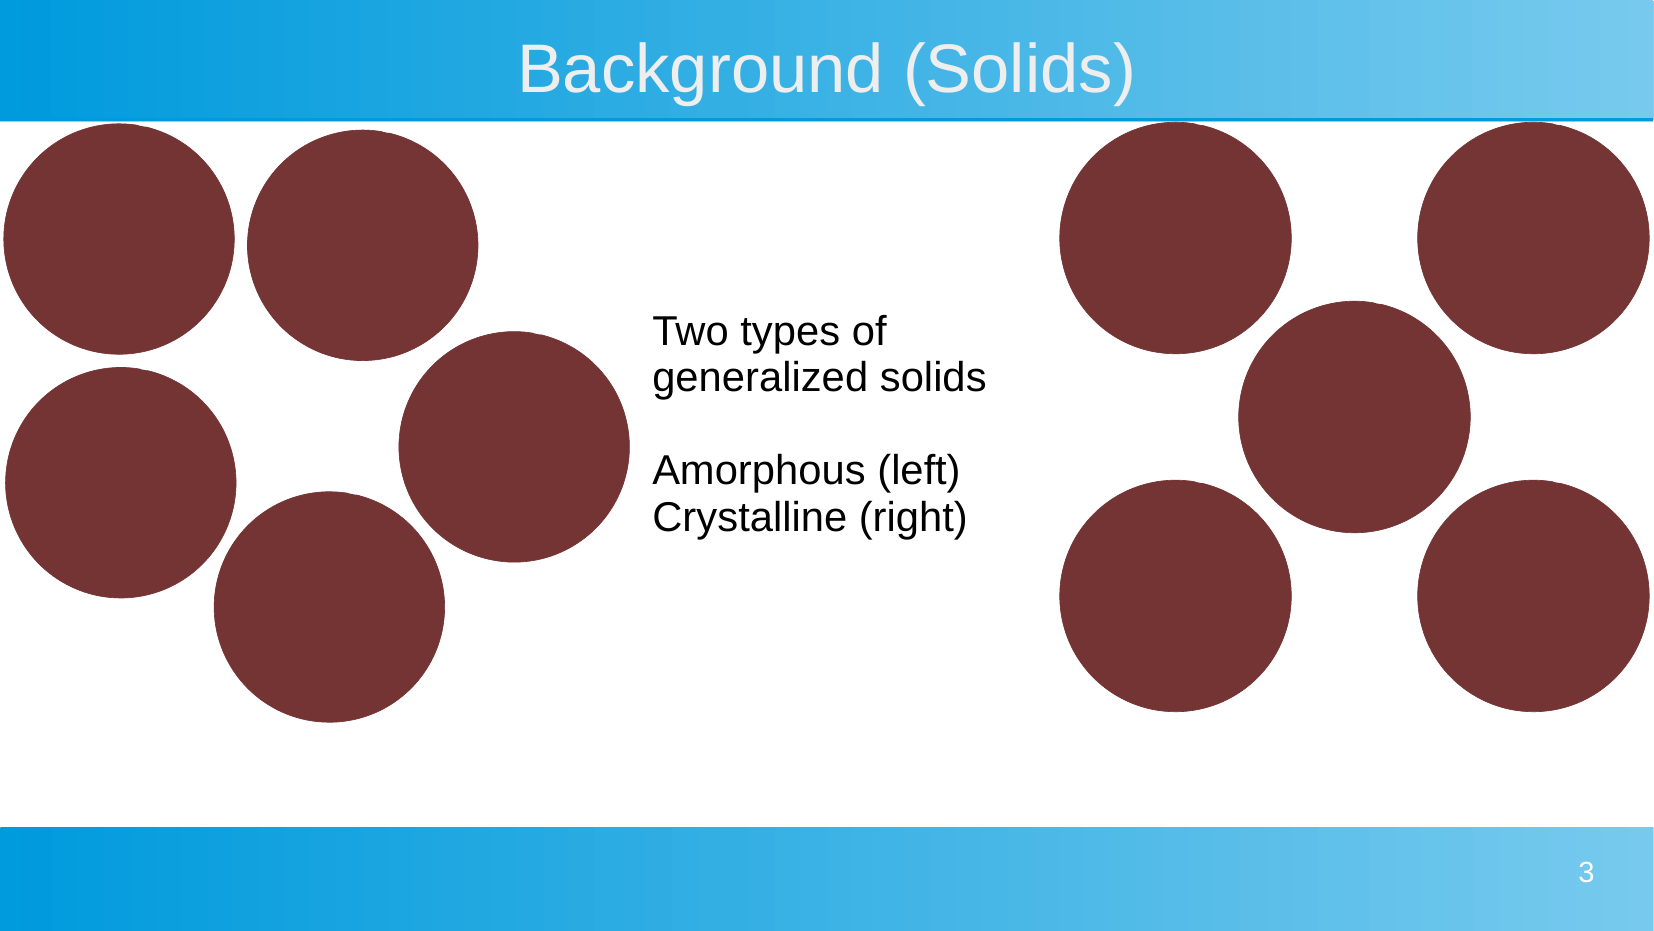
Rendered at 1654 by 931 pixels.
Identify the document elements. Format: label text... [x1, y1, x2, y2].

picture [3, 123, 631, 724]
title Background (Solids) [59, 29, 1595, 108]
picture [1058, 122, 1651, 713]
text_box Two types of generalized solids Amorphous (left) Crystalline (right) [637, 300, 1013, 931]
